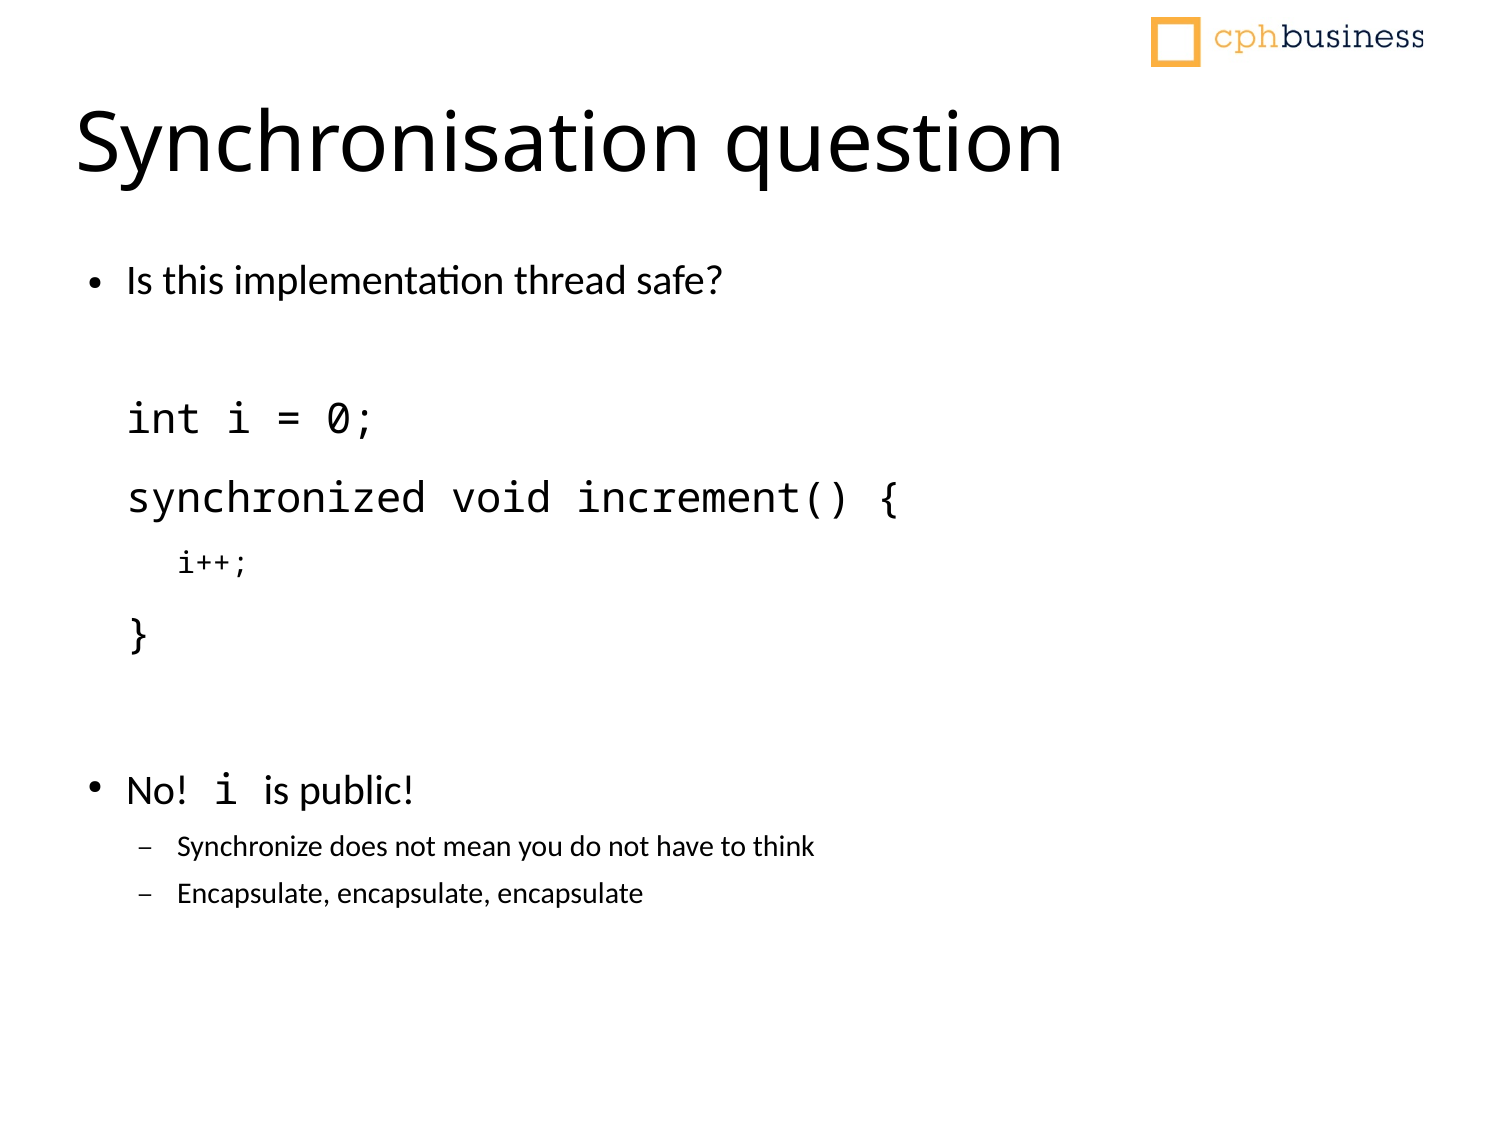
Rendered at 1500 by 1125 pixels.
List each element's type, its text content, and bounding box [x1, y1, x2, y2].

picture [1151, 17, 1424, 44]
title Synchronisation question [75, 44, 1425, 233]
list Is this implementation thread safe? int i = 0; synchronized void increment() { i++; } No! i is public! Synchronize does not mean you do not have to think Encapsulate, encapsulate, encapsulate [75, 263, 1425, 916]
